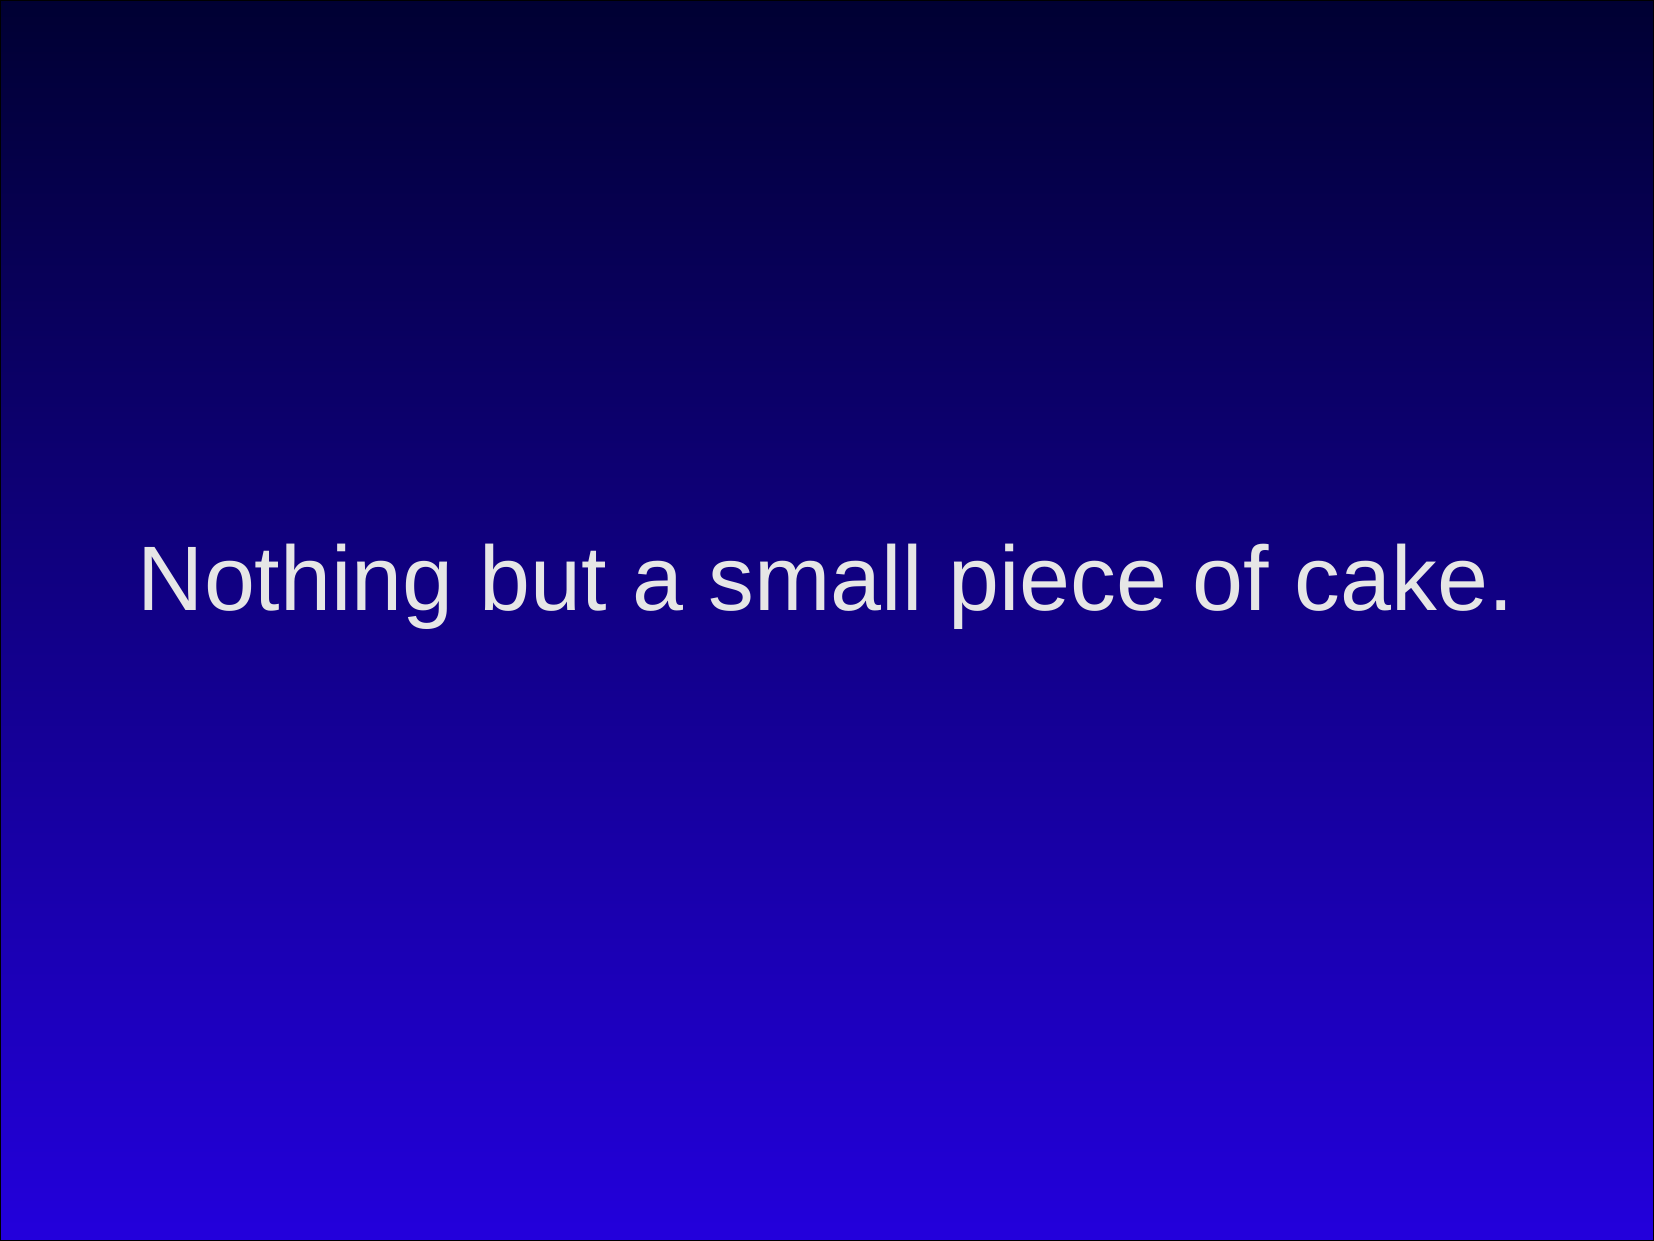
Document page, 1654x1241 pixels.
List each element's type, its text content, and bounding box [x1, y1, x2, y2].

subtitle Nothing but a small piece of cake. [82, 56, 1571, 1102]
